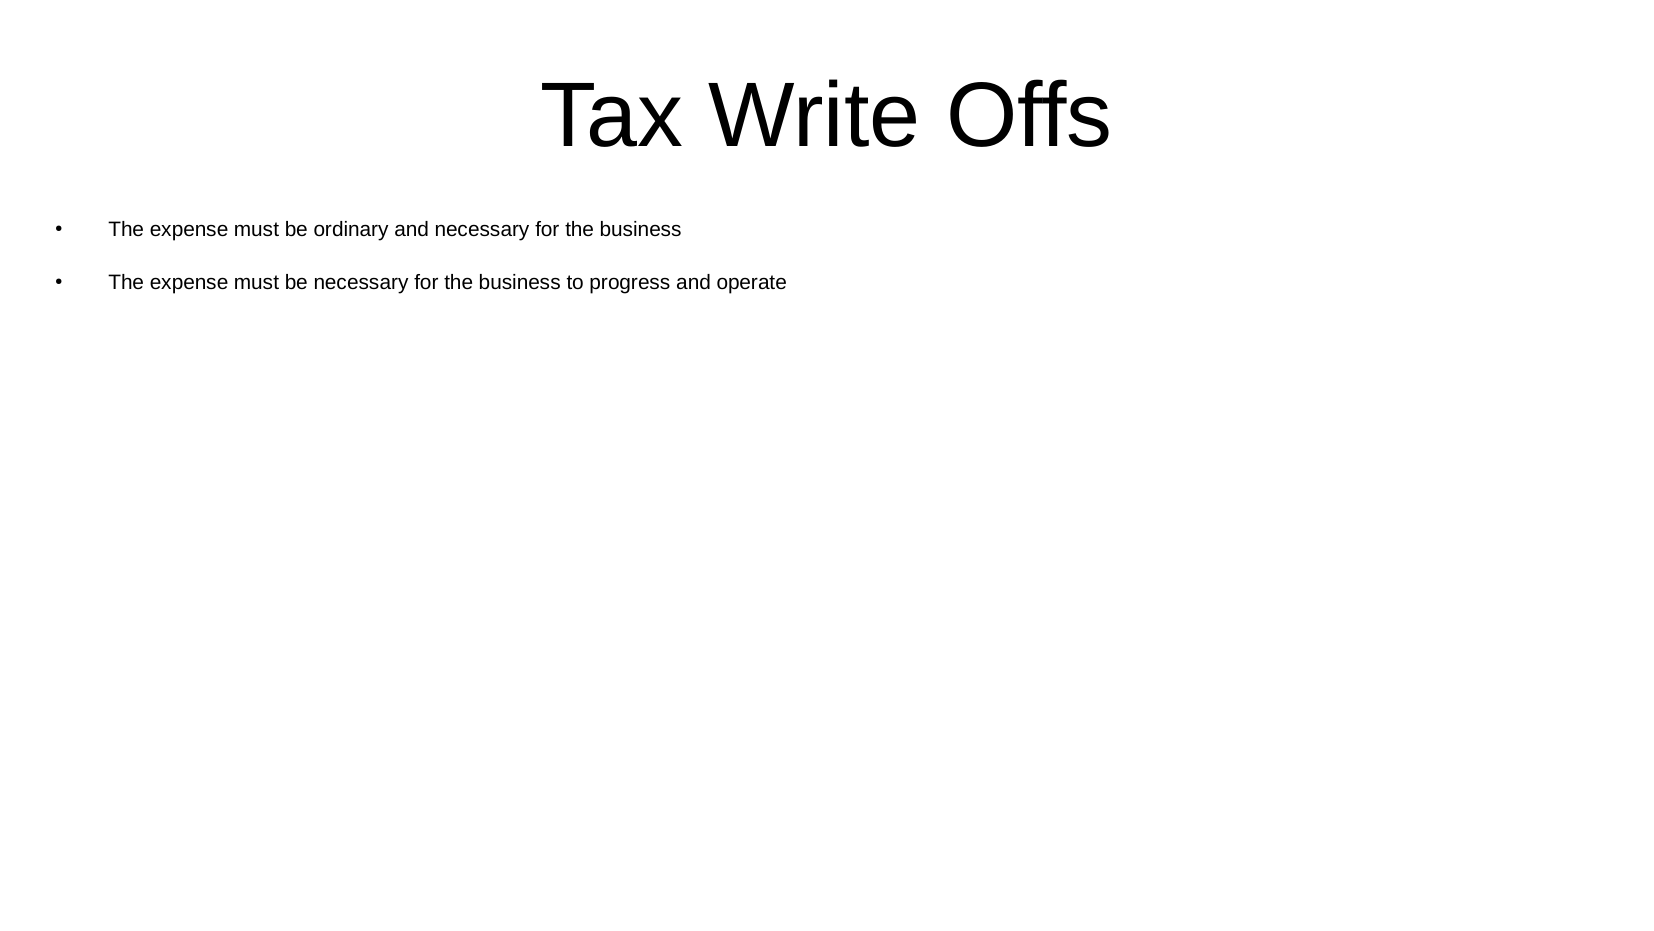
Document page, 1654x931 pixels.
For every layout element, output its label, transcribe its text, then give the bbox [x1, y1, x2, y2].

title Tax Write Offs [82, 37, 1571, 193]
list The expense must be ordinary and necessary for the business The expense must be necessary for the business to progress and operate [37, 217, 1571, 901]
